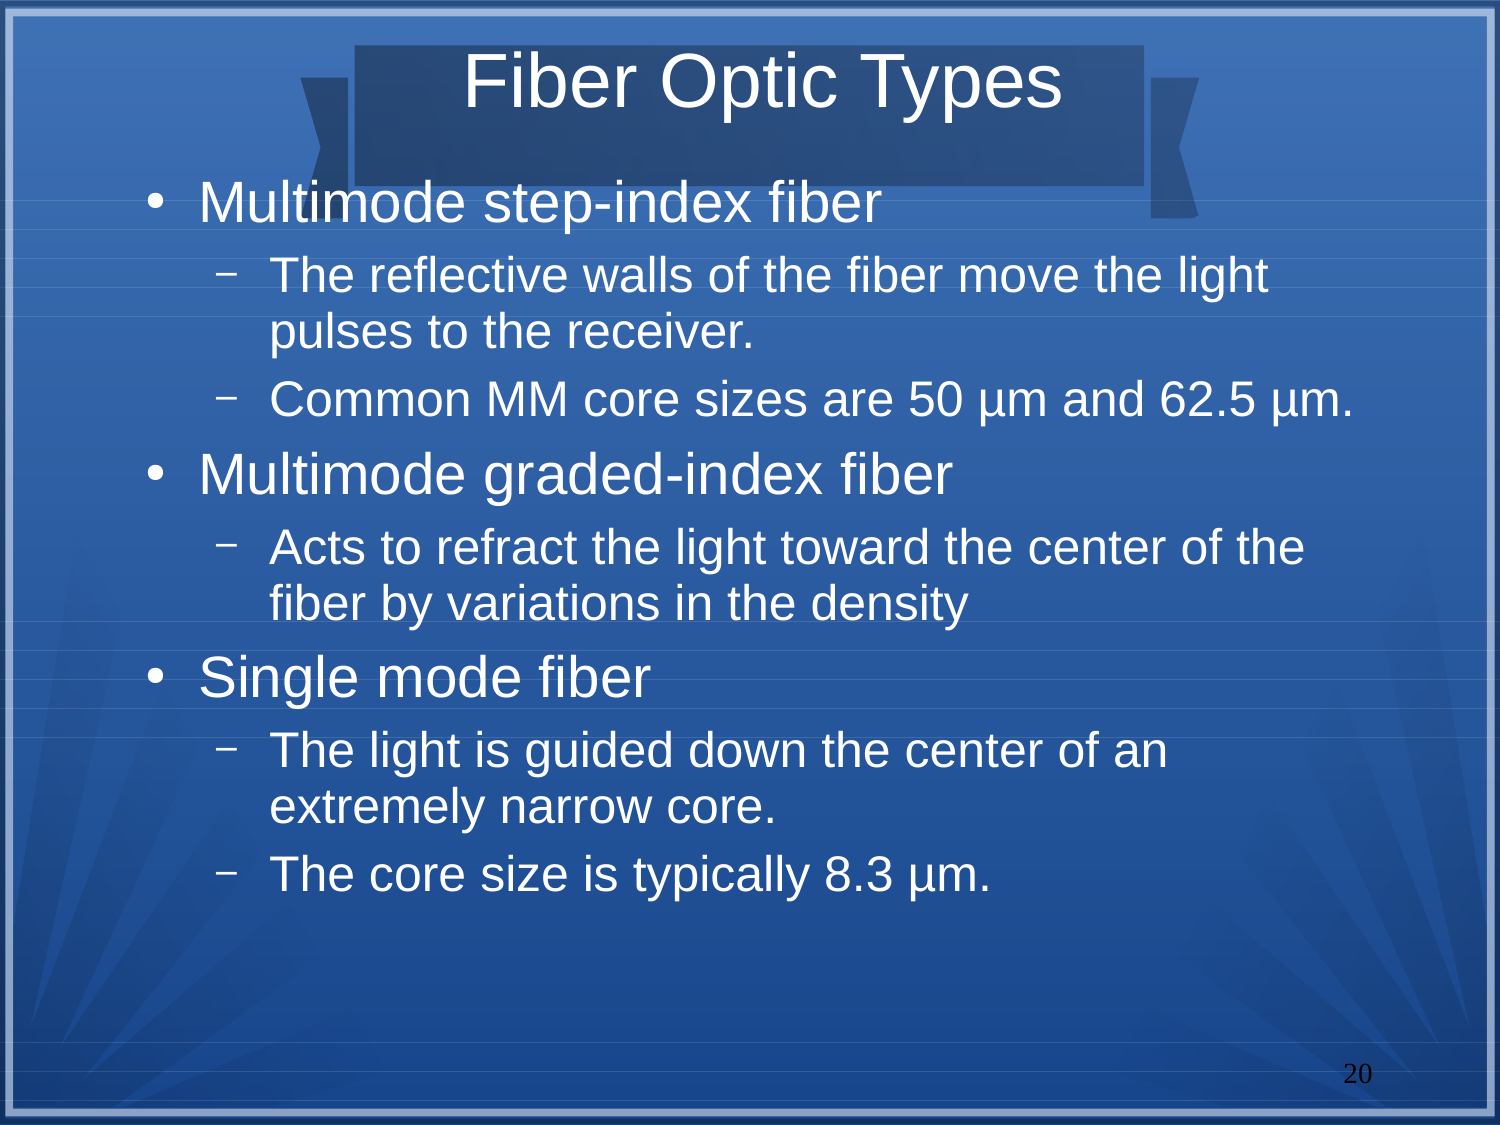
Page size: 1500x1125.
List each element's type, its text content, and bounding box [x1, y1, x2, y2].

text_box 47 [1074, 1050, 1388, 1125]
title Fiber Optic Types [112, 0, 1388, 162]
list Multimode step-index fiber The reflective walls of the fiber move the light pulses to the receiver. Common MM core sizes are 50 µm and 62.5 µm. Multimode graded-index fiber Acts to refract the light toward the center of the fiber by variations in the density Single mode fiber The light is guided down the center of an extremely narrow core. The core size is typically 8.3 µm. [112, 162, 1388, 1025]
